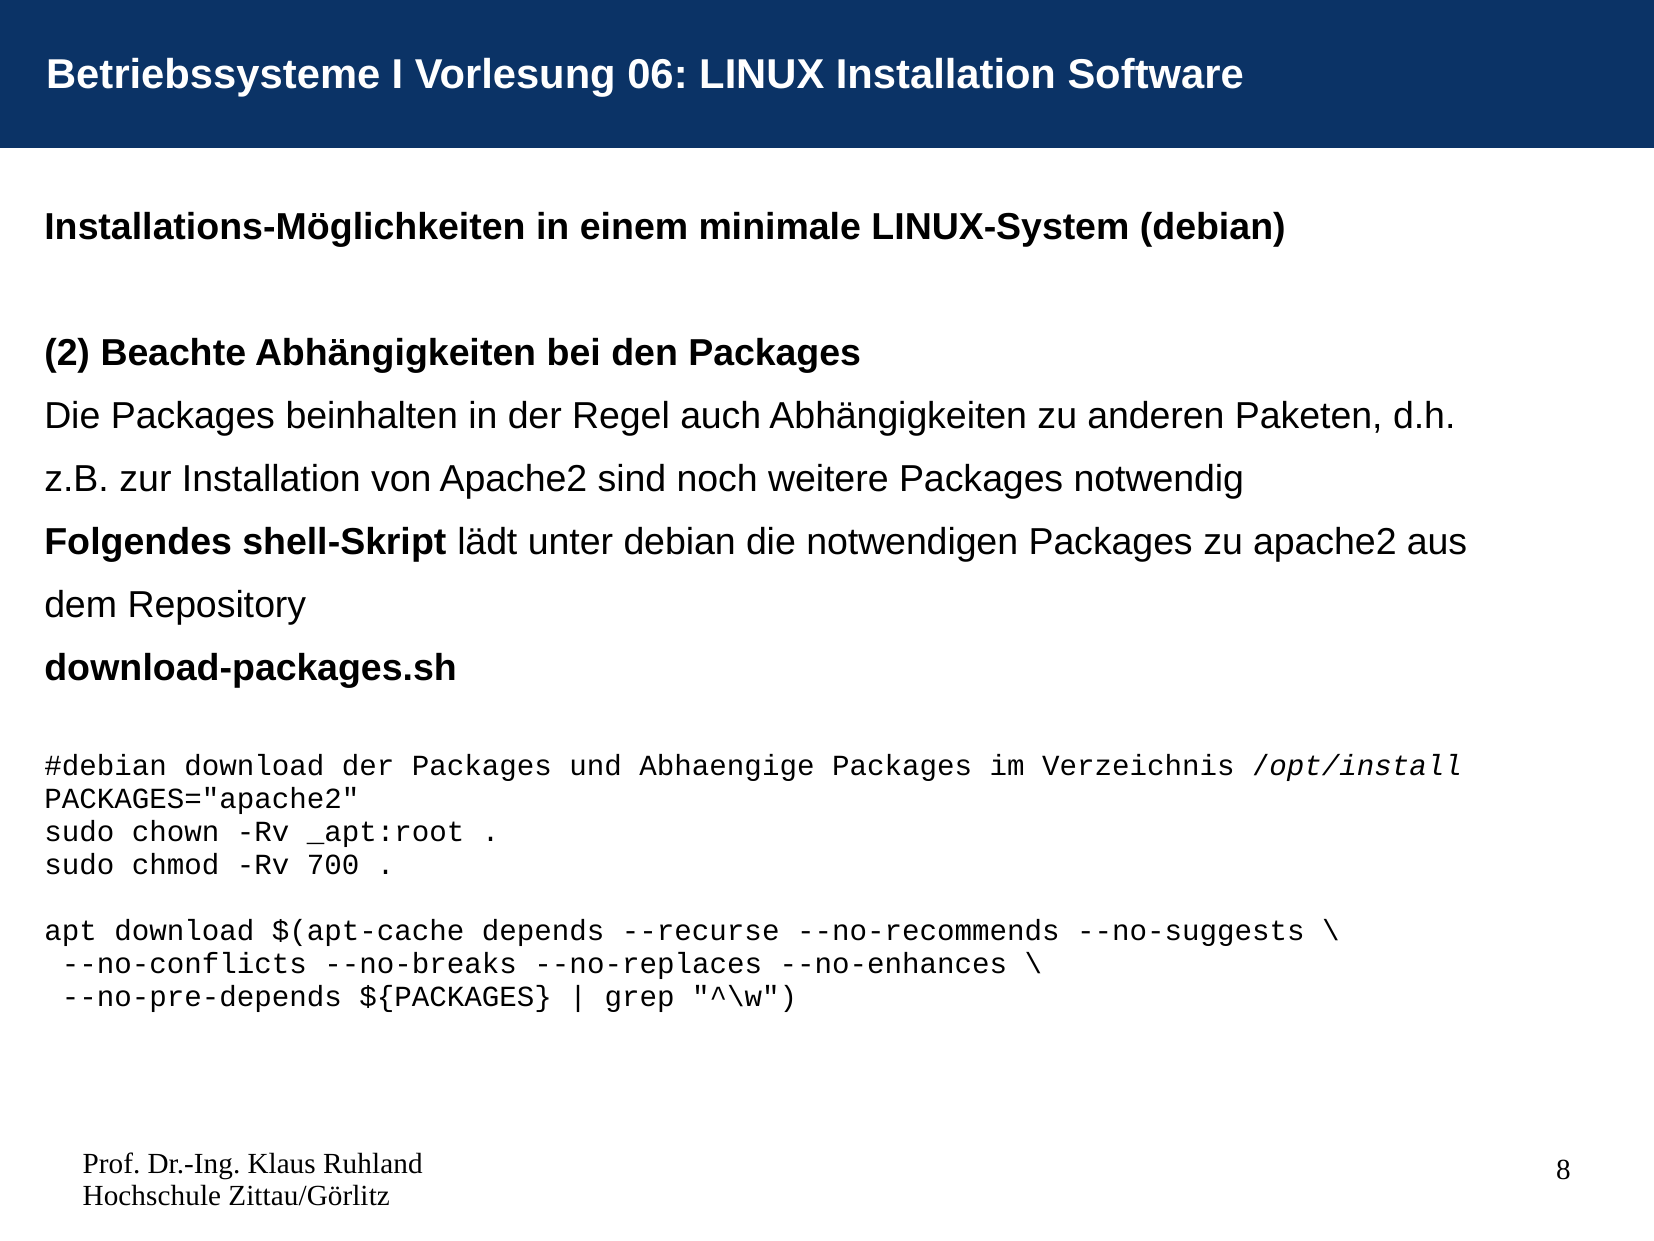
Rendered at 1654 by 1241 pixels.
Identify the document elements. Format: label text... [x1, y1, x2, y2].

text_box Installations-Möglichkeiten in einem minimale LINUX-System (debian) (2) Beachte Abhängigkeiten bei den Packages Die Packages beinhalten in der Regel auch Abhängigkeiten zu anderen Paketen, d.h. z.B. zur Installation von Apache2 sind noch weitere Packages notwendig Folgendes shell-Skript lädt unter debian die notwendigen Packages zu apache2 aus dem Repository download-packages.sh #debian download der Packages und Abhaengige Packages im Verzeichnis /opt/install PACKAGES="apache2" sudo chown -Rv _apt:root . sudo chmod -Rv 700 . apt download $(apt-cache depends --recurse --no-recommends --no-suggests \ --no-conflicts --no-breaks --no-replaces --no-enhances \ --no-pre-depends ${PACKAGES} | grep "^\w") [29, 177, 1565, 1150]
